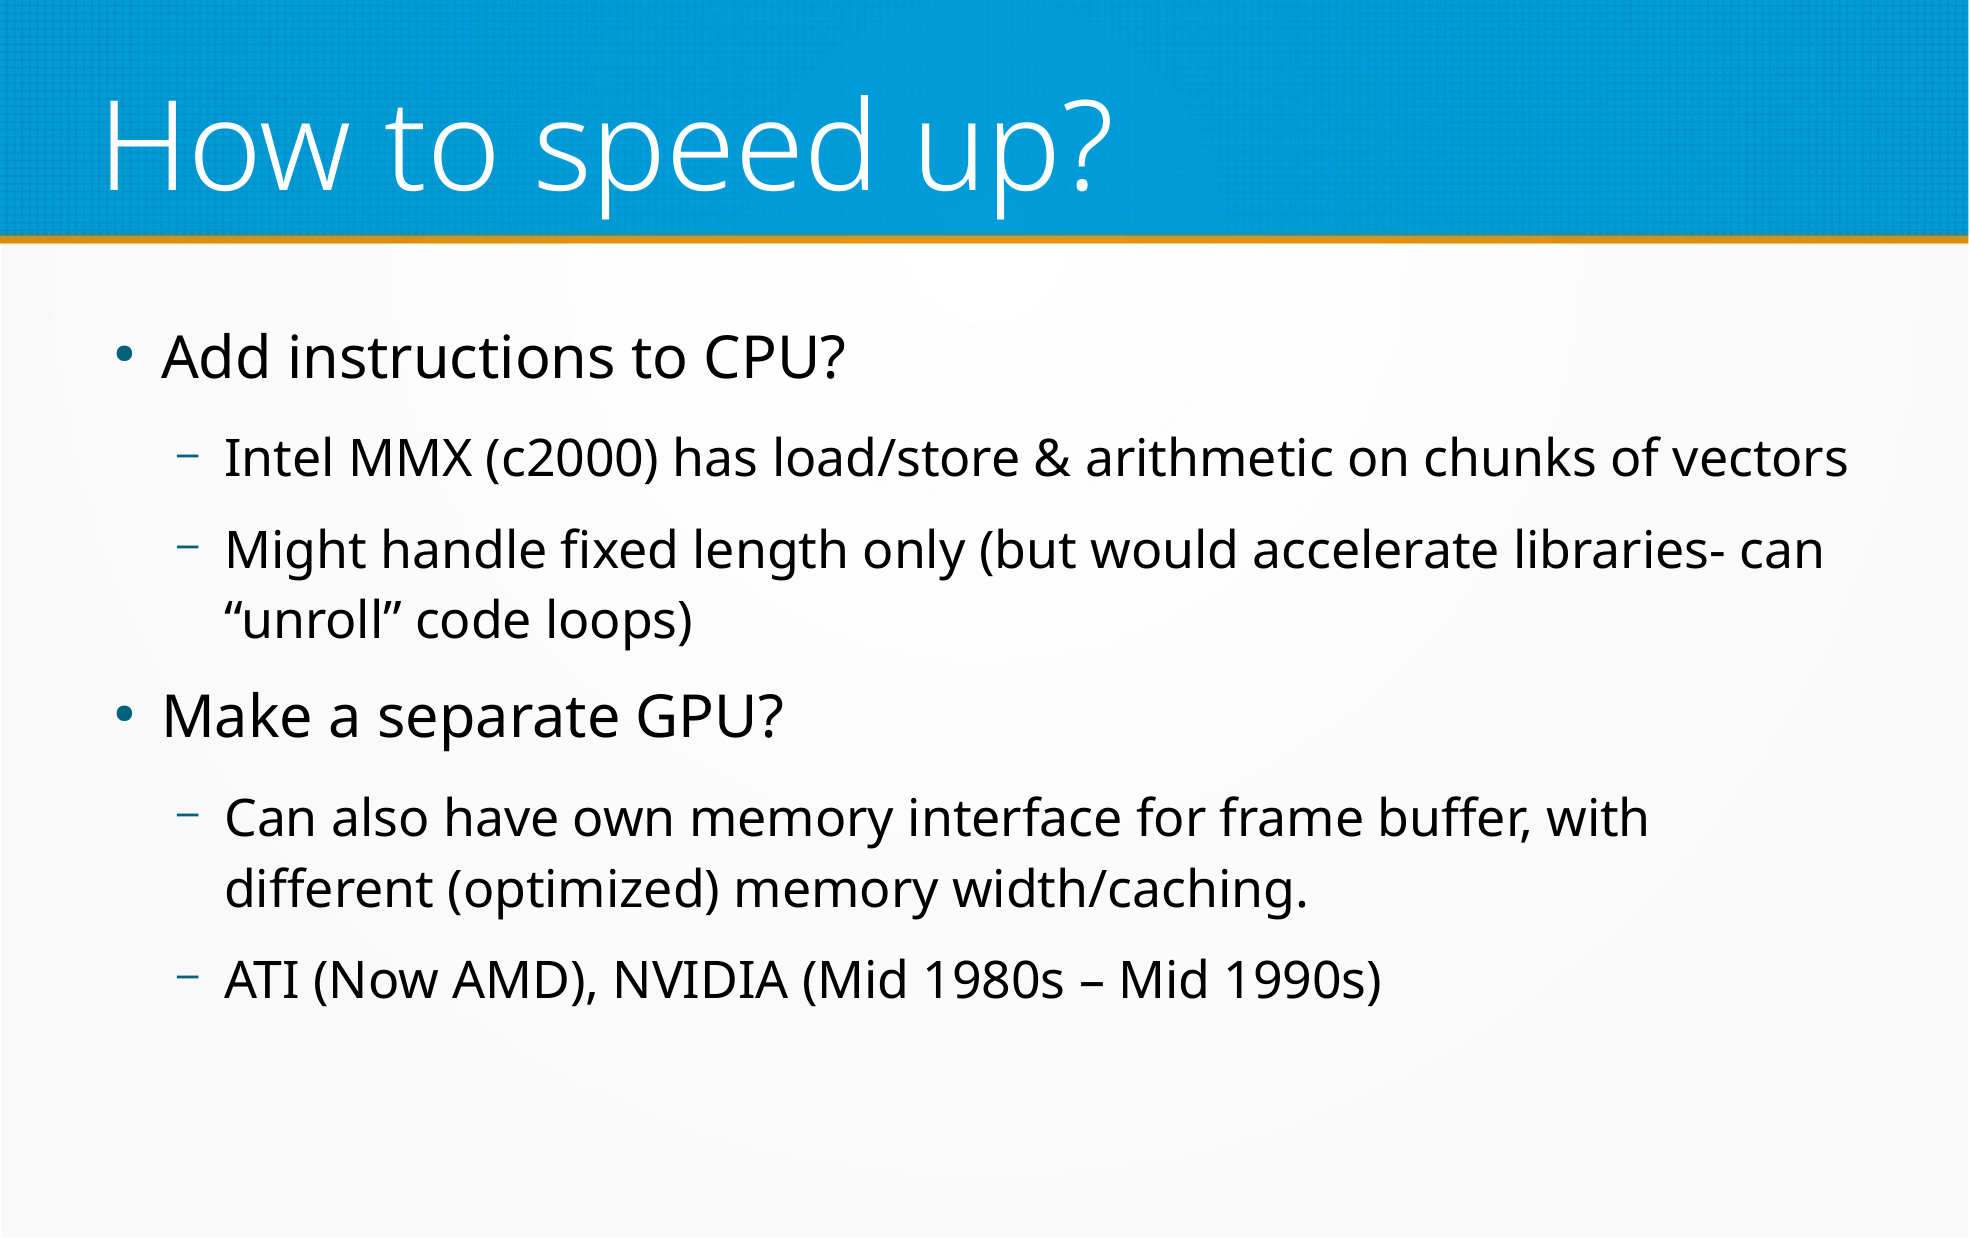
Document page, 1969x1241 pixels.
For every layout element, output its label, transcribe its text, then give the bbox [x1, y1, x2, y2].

picture [0, 233, 1969, 1241]
title How to speed up? [98, 19, 1870, 227]
list Add instructions to CPU? Intel MMX (c2000) has load/store & arithmetic on chunks of vectors Might handle fixed length only (but would accelerate libraries- can “unroll” code loops) Make a separate GPU? Can also have own memory interface for frame buffer, with different (optimized) memory width/caching. ATI (Now AMD), NVIDIA (Mid 1980s – Mid 1990s) [98, 315, 1861, 1081]
